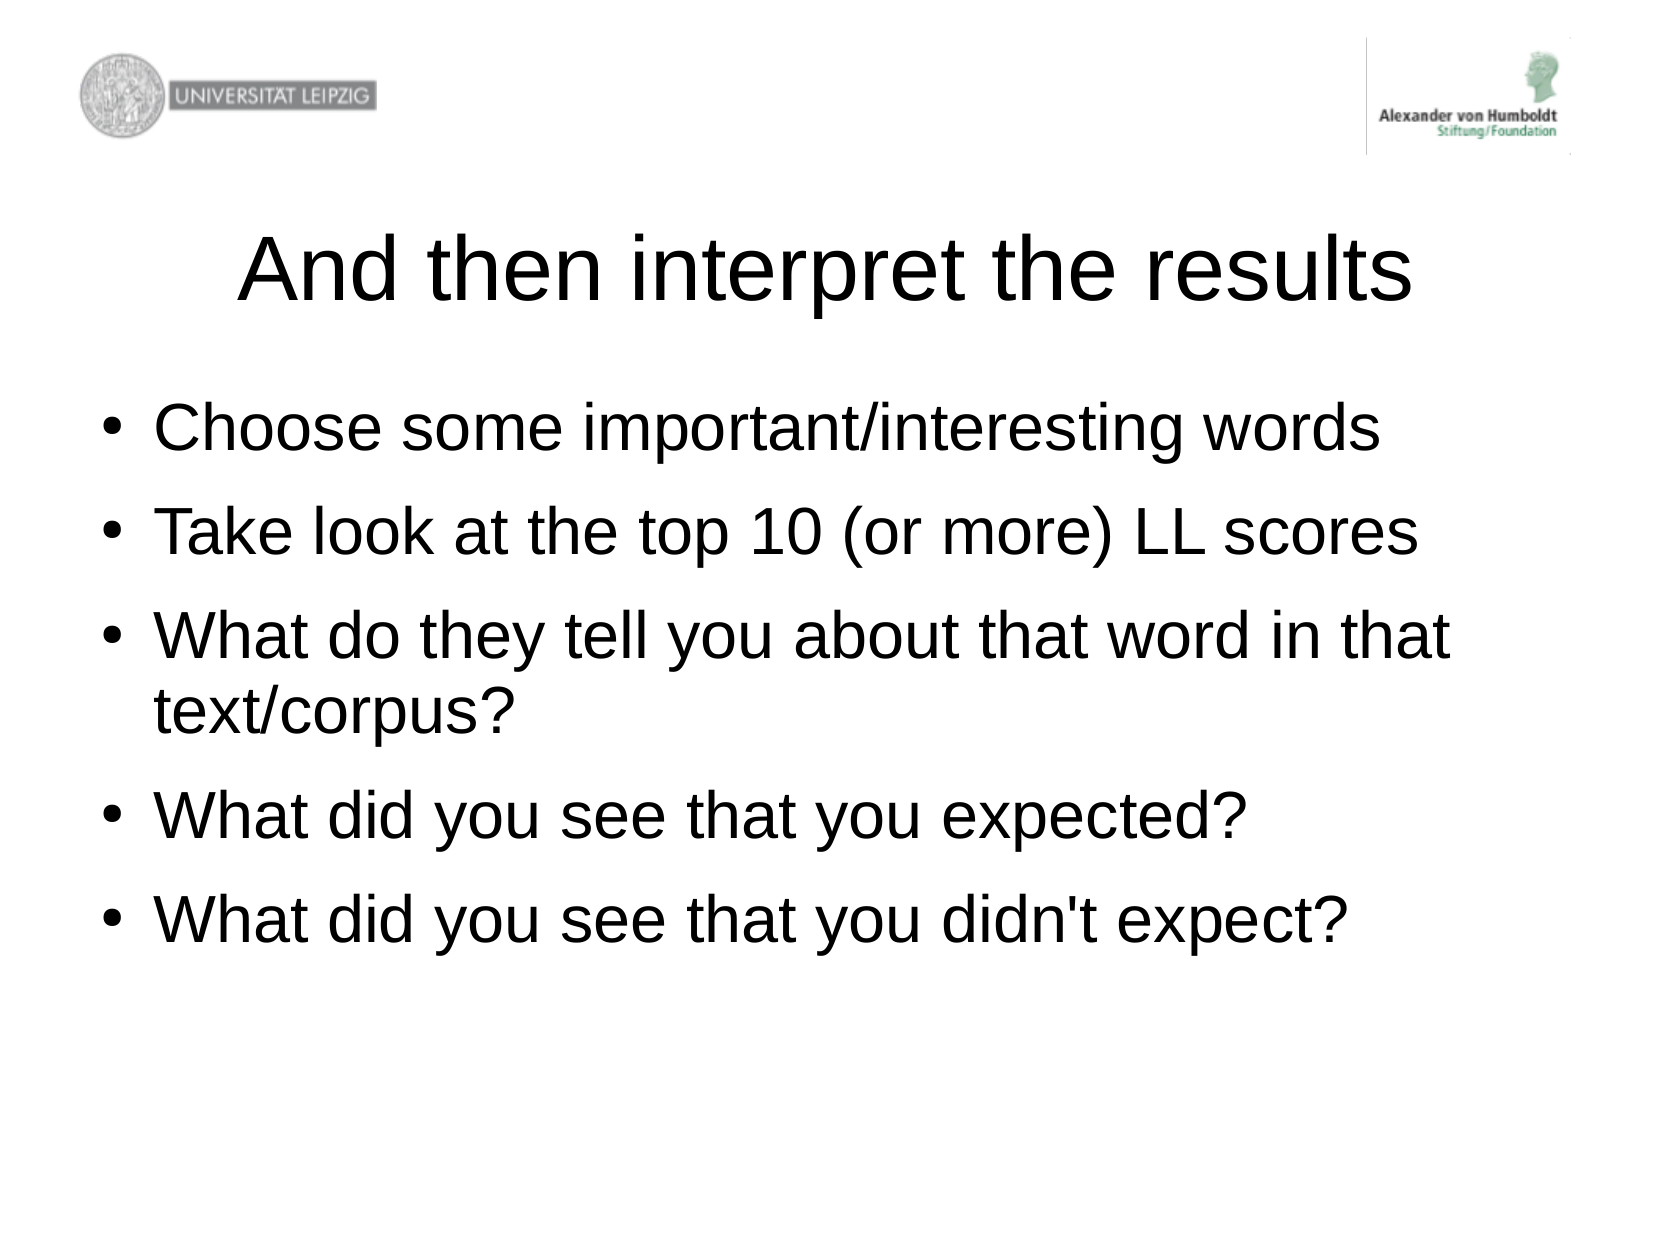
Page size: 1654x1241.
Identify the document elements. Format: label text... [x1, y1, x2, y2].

picture [1365, 37, 1572, 155]
list Choose some important/interesting words Take look at the top 10 (or more) LL scores What do they tell you about that word in that text/corpus? What did you see that you expected? What did you see that you didn't expect? [82, 390, 1571, 1110]
picture [76, 49, 383, 144]
title And then interpret the results [82, 165, 1571, 373]
